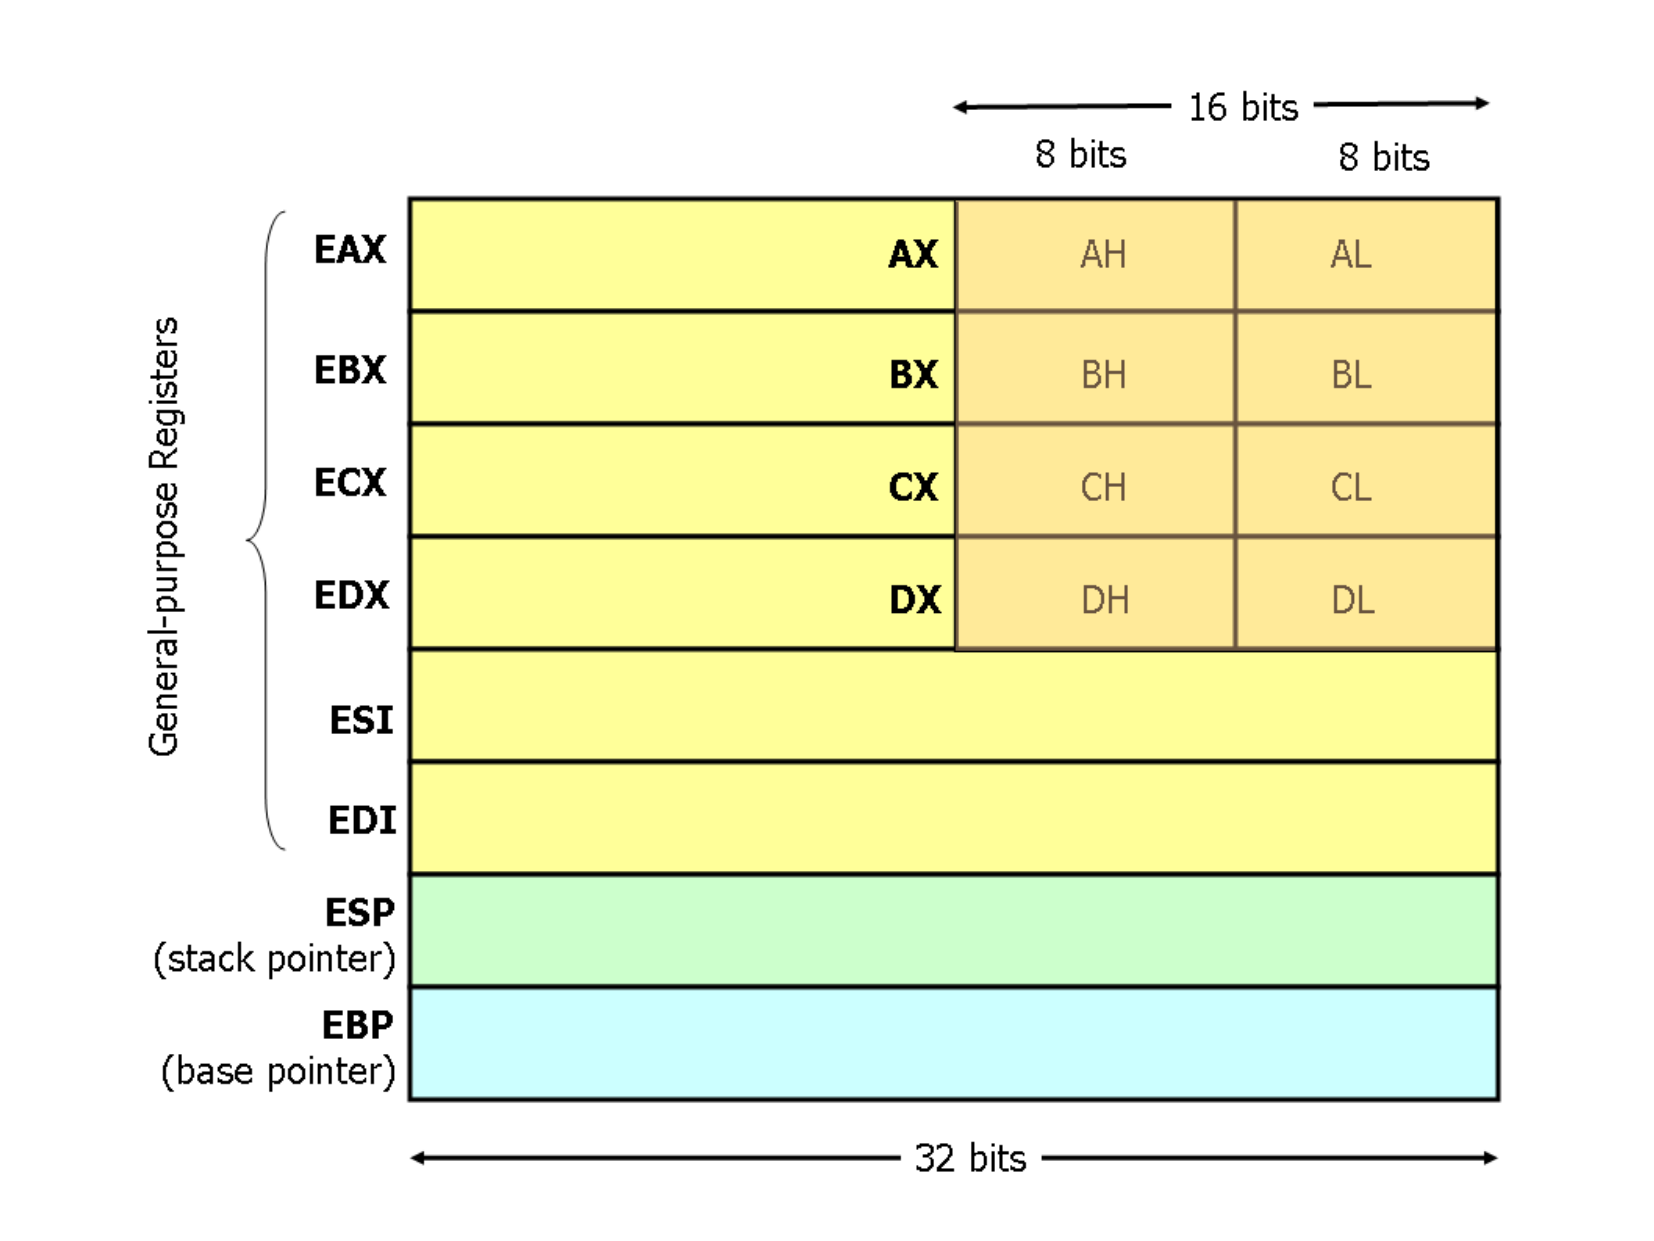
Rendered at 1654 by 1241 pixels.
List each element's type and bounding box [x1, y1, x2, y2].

picture [60, 74, 1561, 1200]
